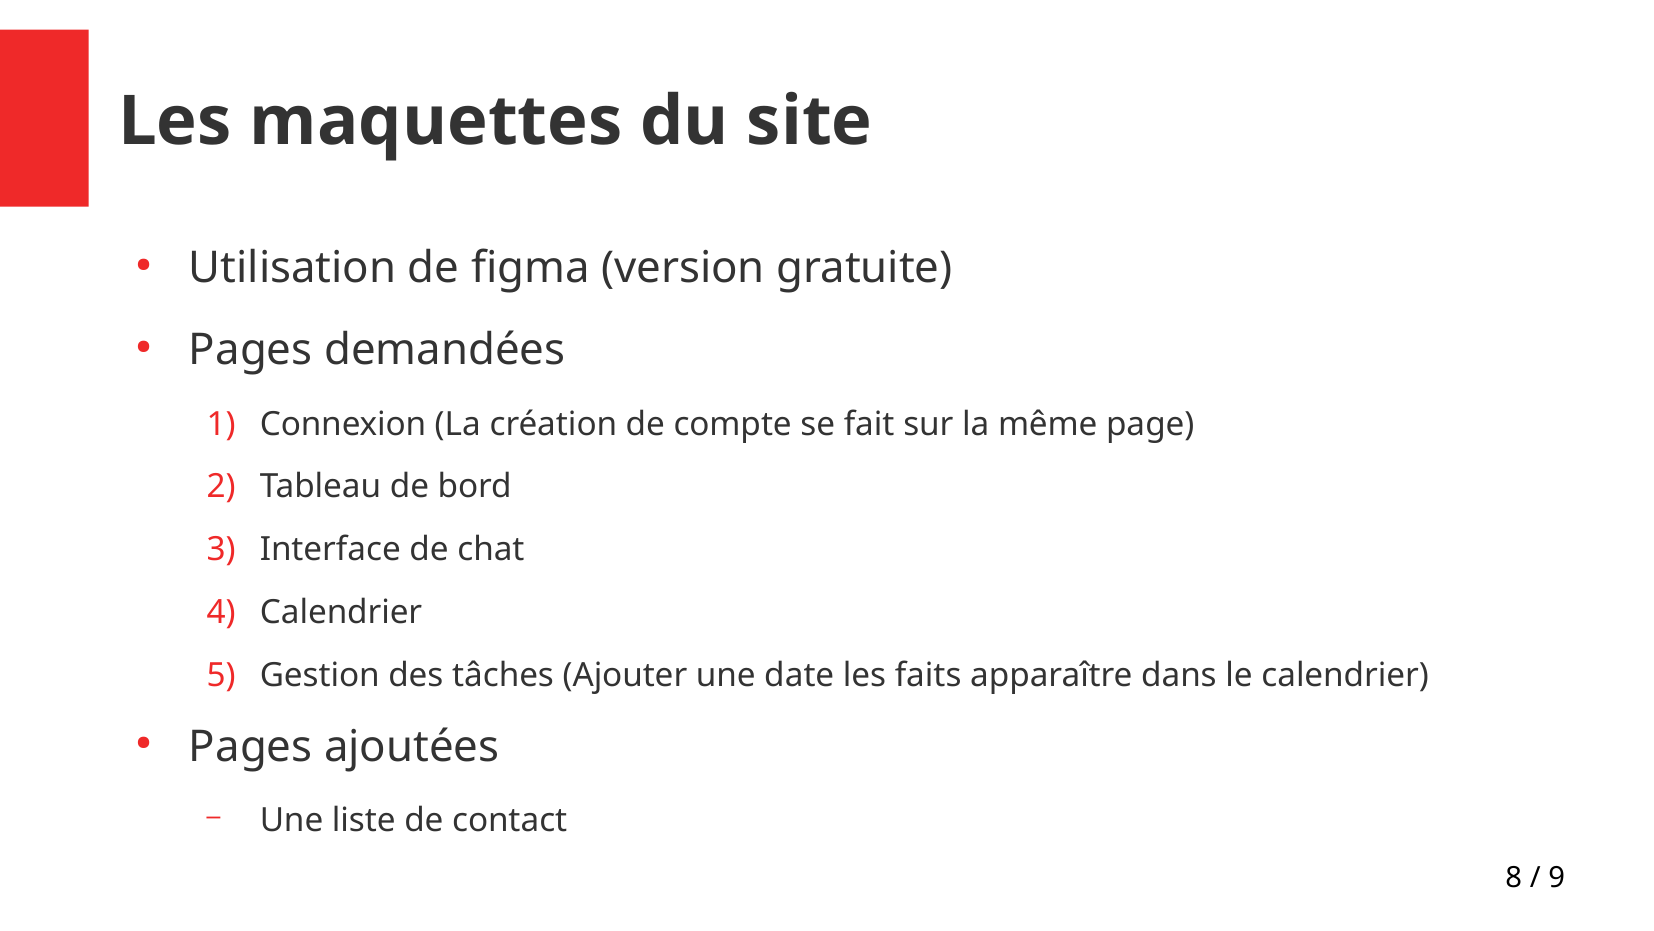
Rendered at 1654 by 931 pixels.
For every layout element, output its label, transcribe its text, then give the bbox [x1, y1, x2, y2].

title Les maquettes du site [118, 29, 1595, 207]
list Utilisation de figma (version gratuite) Pages demandées Connexion (La création de compte se fait sur la même page) Tableau de bord Interface de chat Calendrier Gestion des tâches (Ajouter une date les faits apparaître dans le calendrier) Pages ajoutées Une liste de contact [118, 236, 1595, 798]
